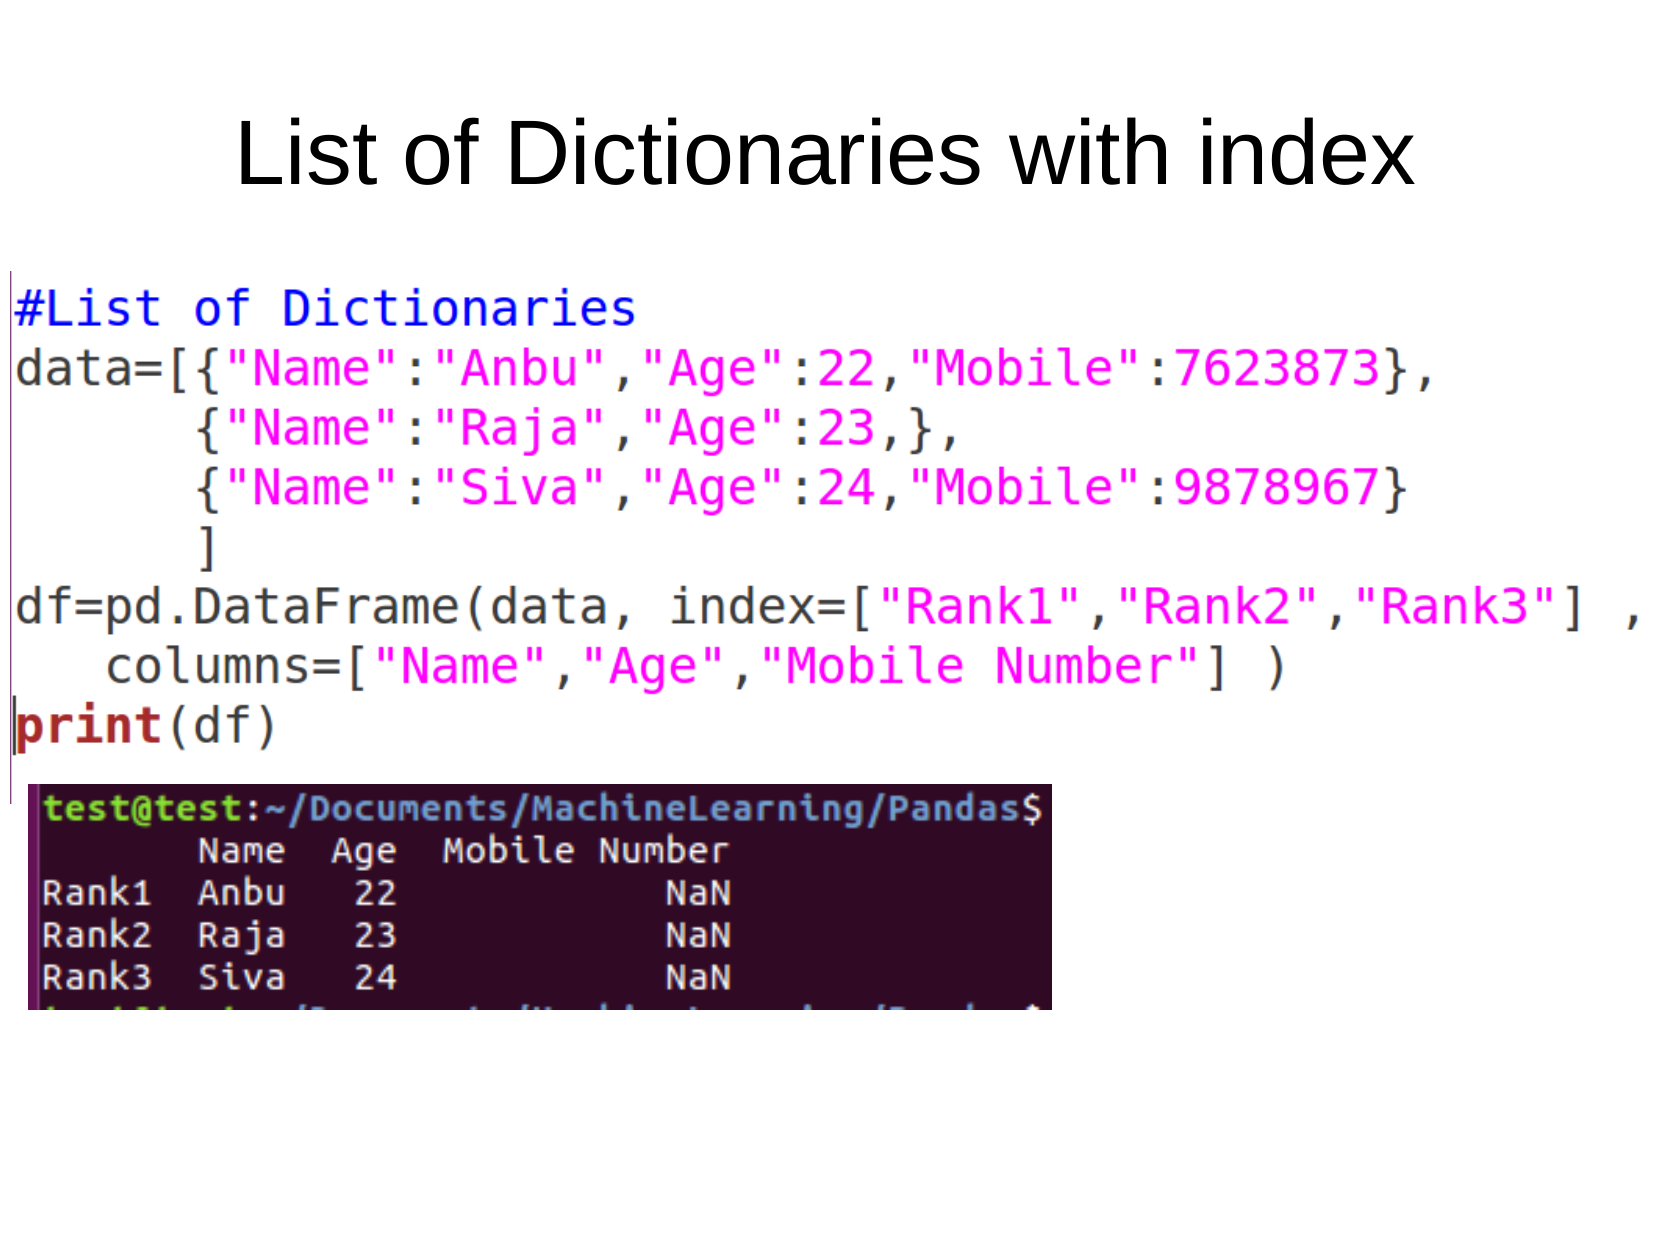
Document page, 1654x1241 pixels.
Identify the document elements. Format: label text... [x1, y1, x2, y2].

title List of Dictionaries with index [82, 49, 1571, 257]
picture [10, 271, 1642, 1010]
